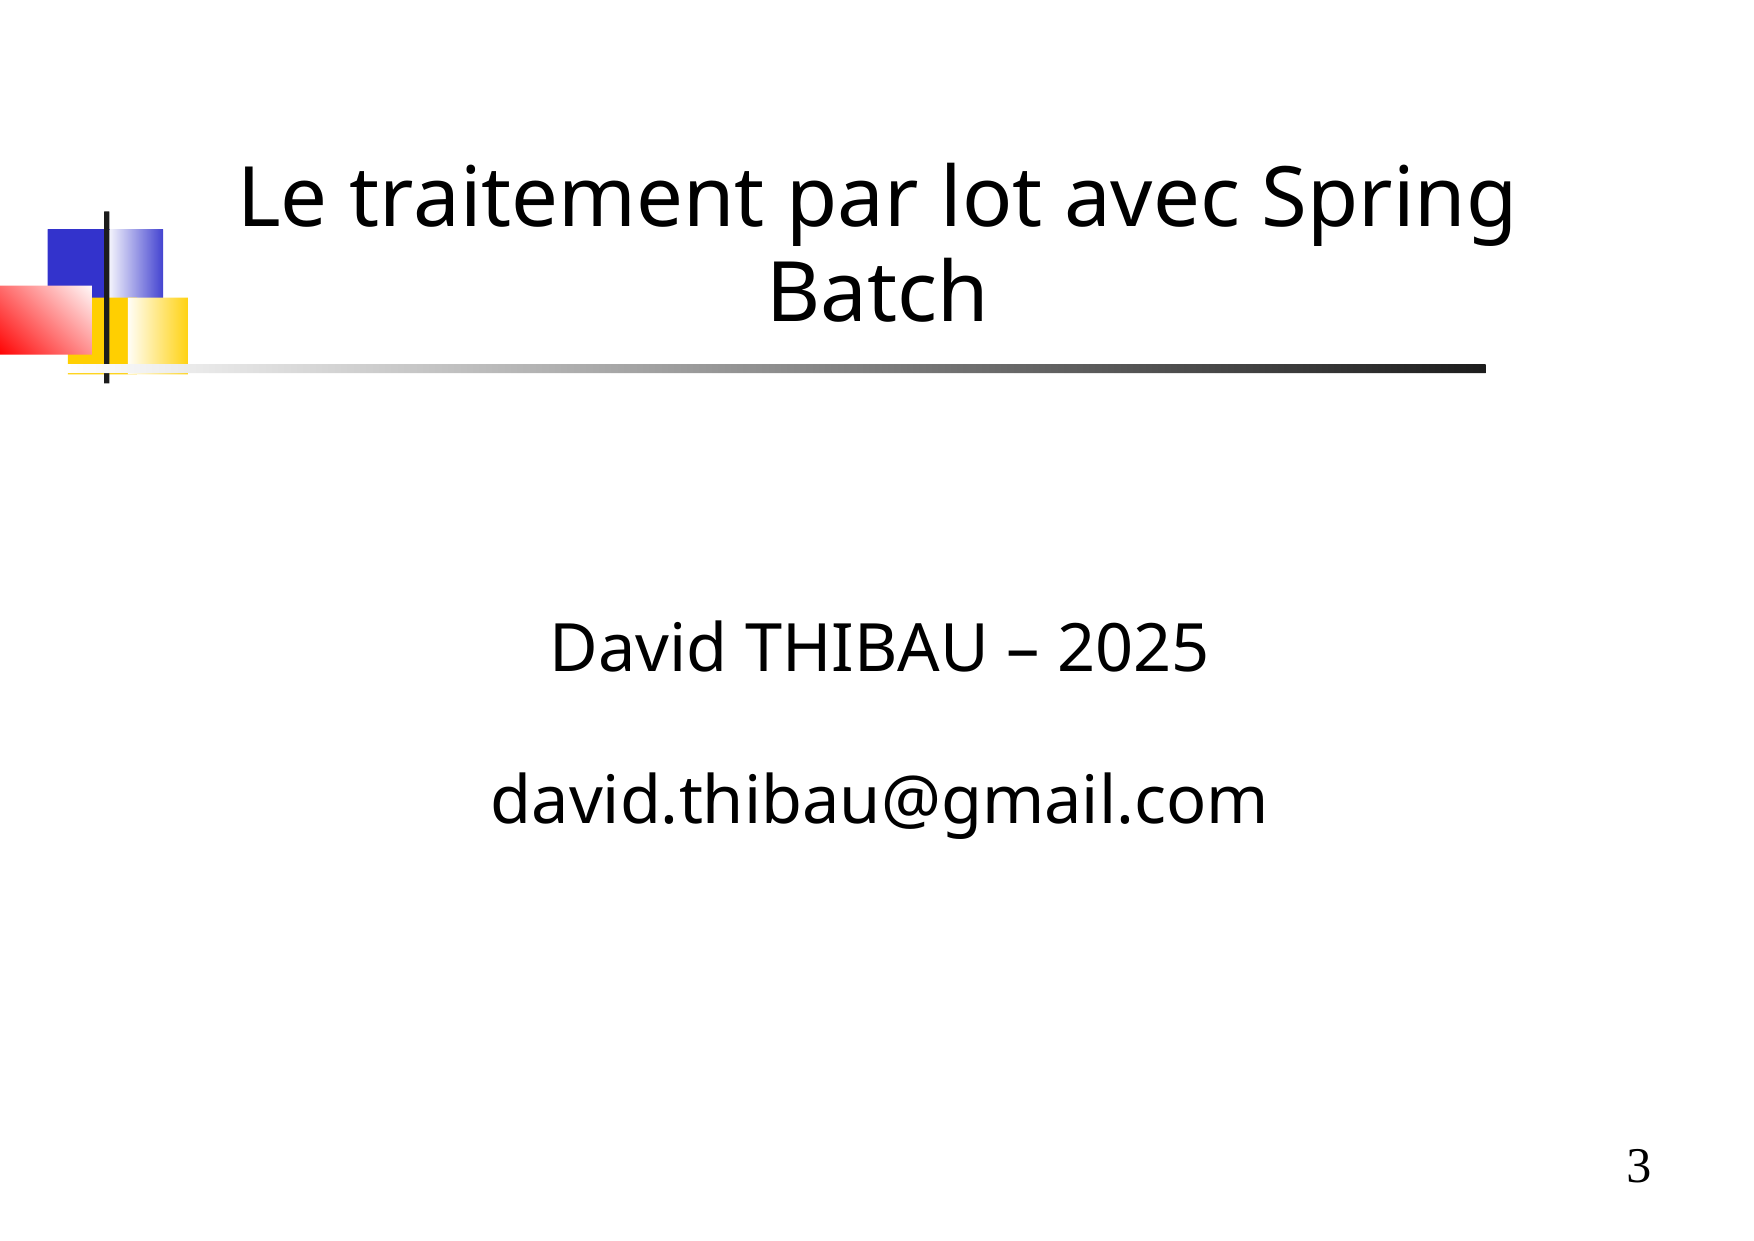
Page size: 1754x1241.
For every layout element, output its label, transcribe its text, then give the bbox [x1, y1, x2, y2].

subtitle David THIBAU – 2025 david.thibau@gmail.com [179, 608, 1577, 841]
title Le traitement par lot avec Spring Batch [179, 150, 1577, 341]
